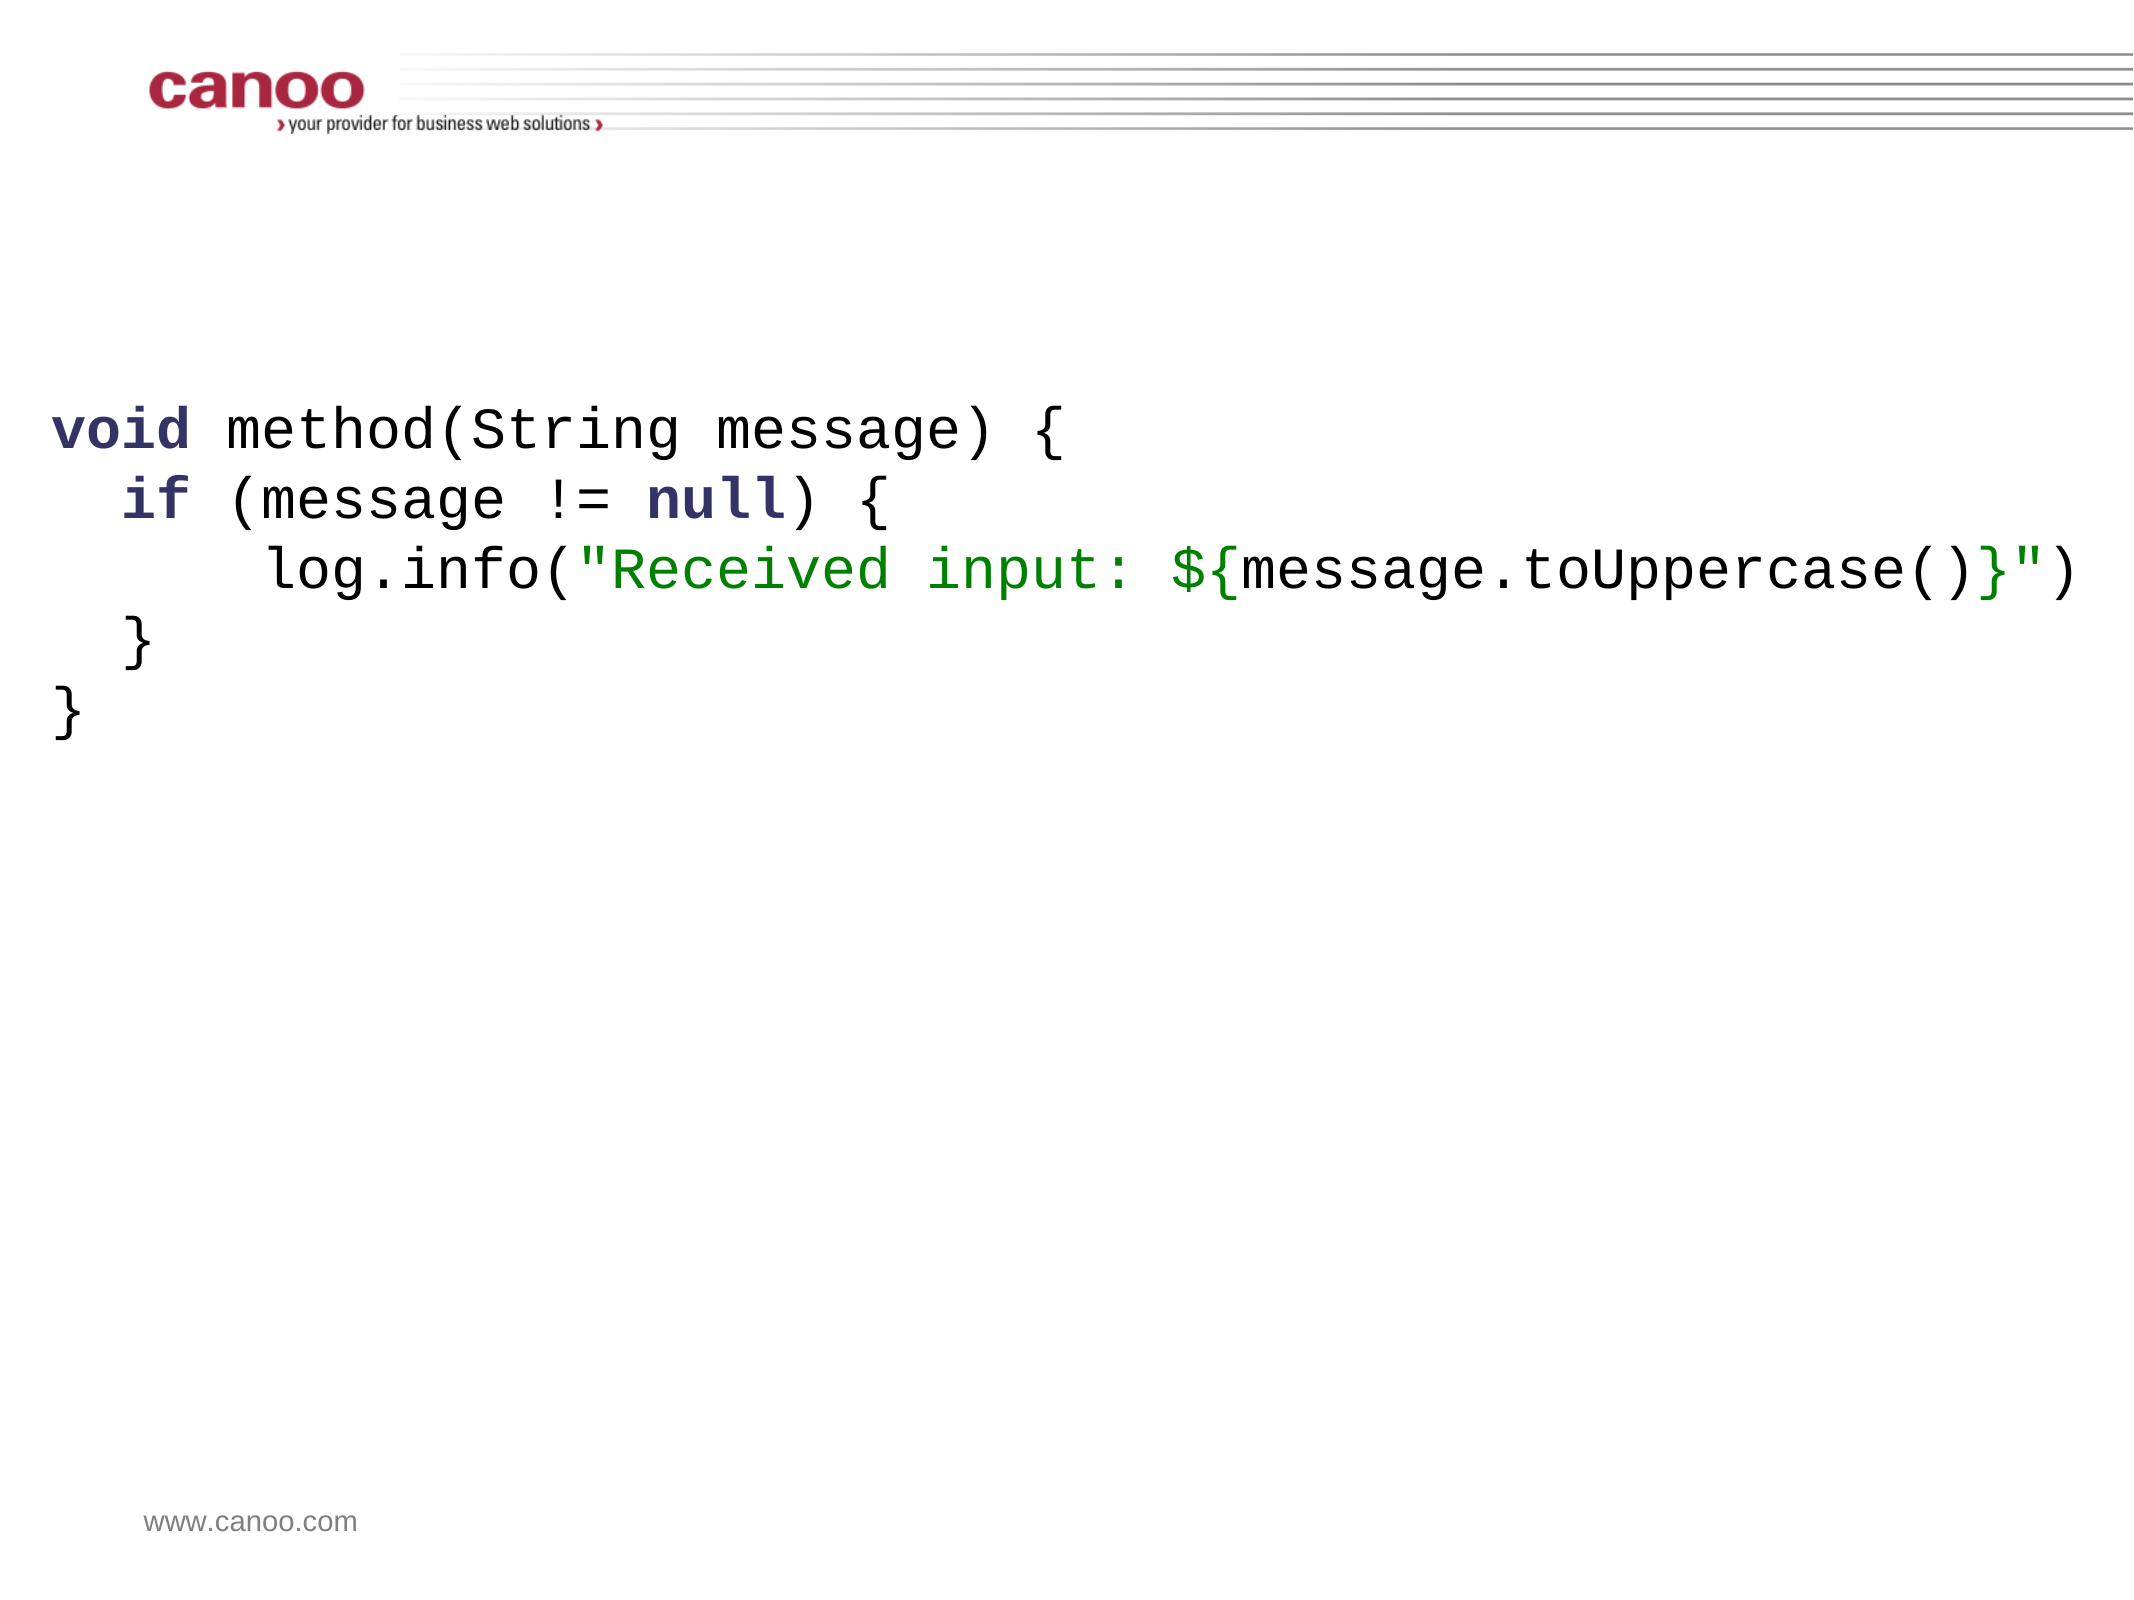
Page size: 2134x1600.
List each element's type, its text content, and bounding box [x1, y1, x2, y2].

text_box void method(String message) { if (message != null) { log.info("Received input: ${message.toUppercase()}") } } [36, 312, 2097, 818]
picture [0, 21, 2134, 188]
